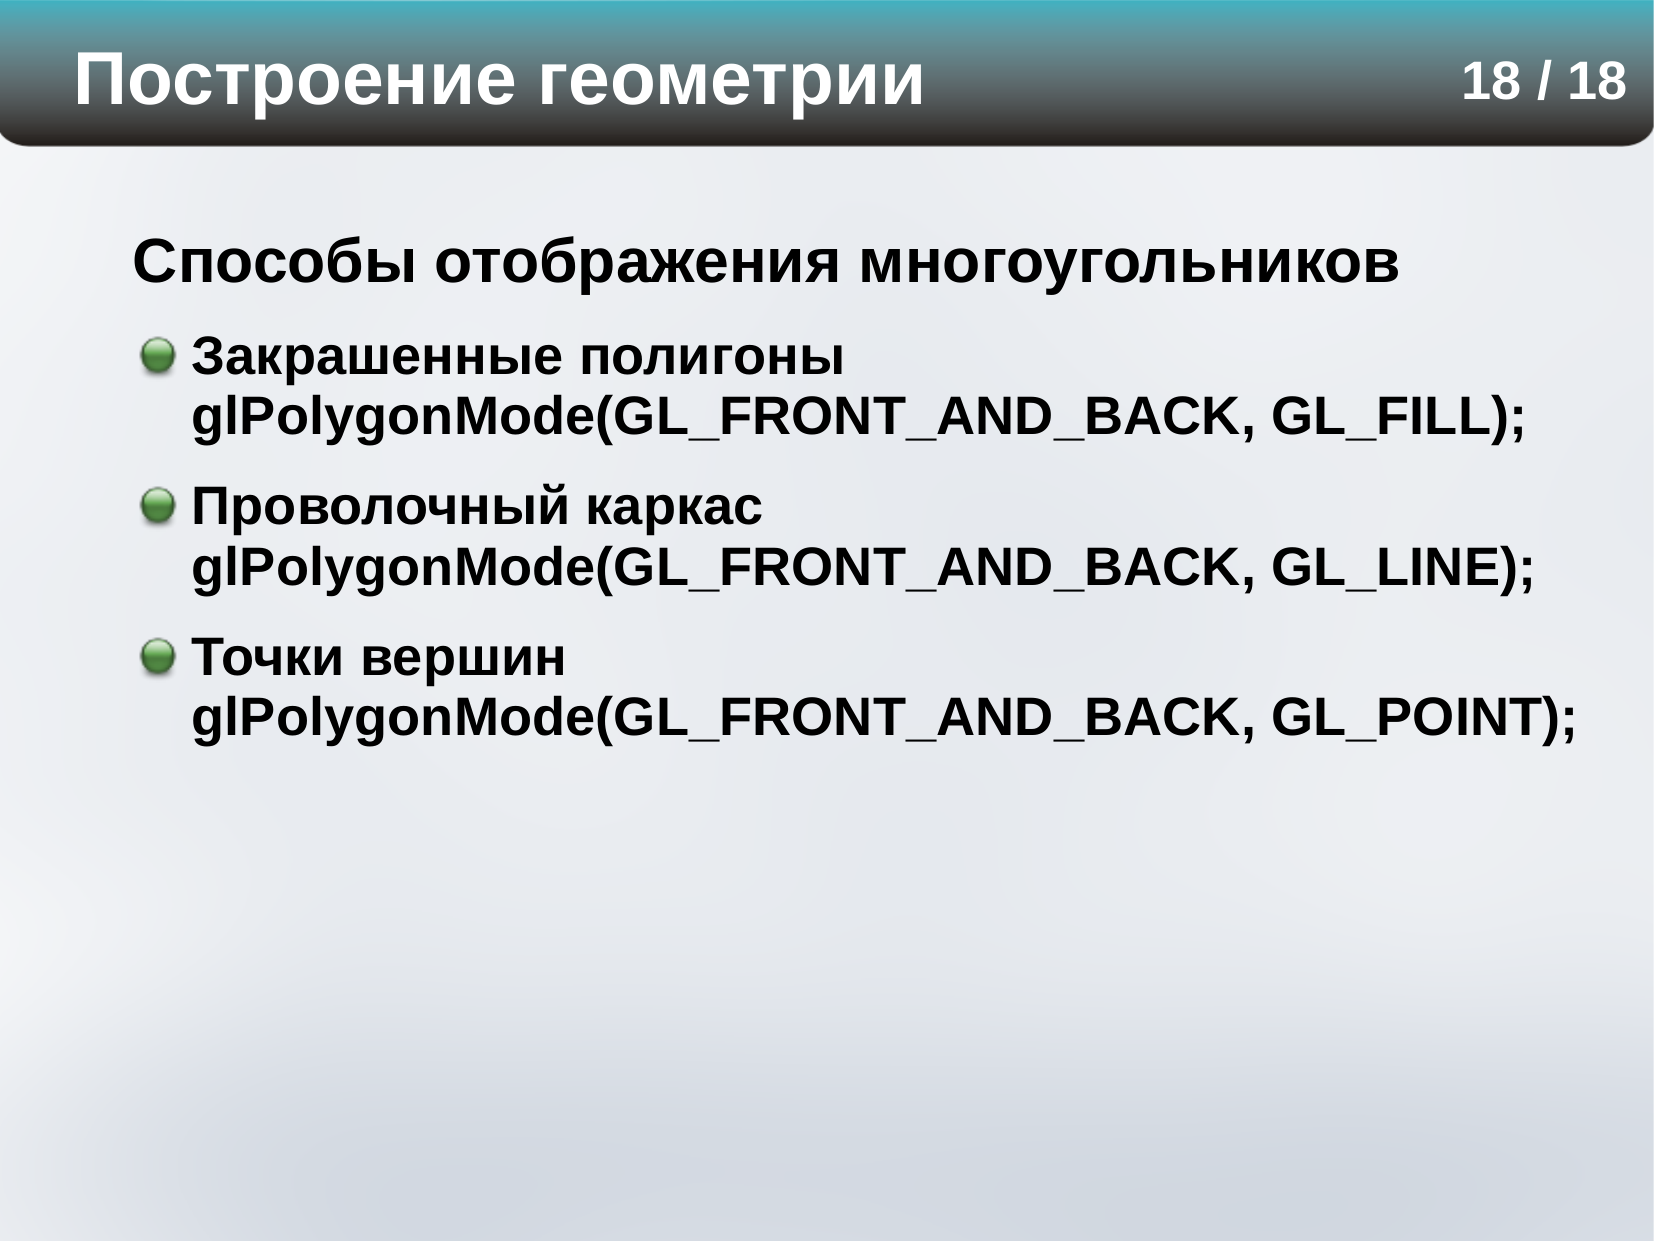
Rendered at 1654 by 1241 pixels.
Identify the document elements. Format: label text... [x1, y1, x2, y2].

picture [0, 0, 1654, 1241]
text_box Построение геометрии [59, 29, 1418, 129]
text_box Способы отображения многоугольников Закрашенные полигоны glPolygonMode(GL_FRONT_AND_BACK, GL_FILL); Проволочный каркас glPolygonMode(GL_FRONT_AND_BACK, GL_LINE); Точки вершин glPolygonMode(GL_FRONT_AND_BACK, GL_POINT); [118, 218, 1625, 755]
text_box <номер> / 18 [1446, 42, 1654, 179]
